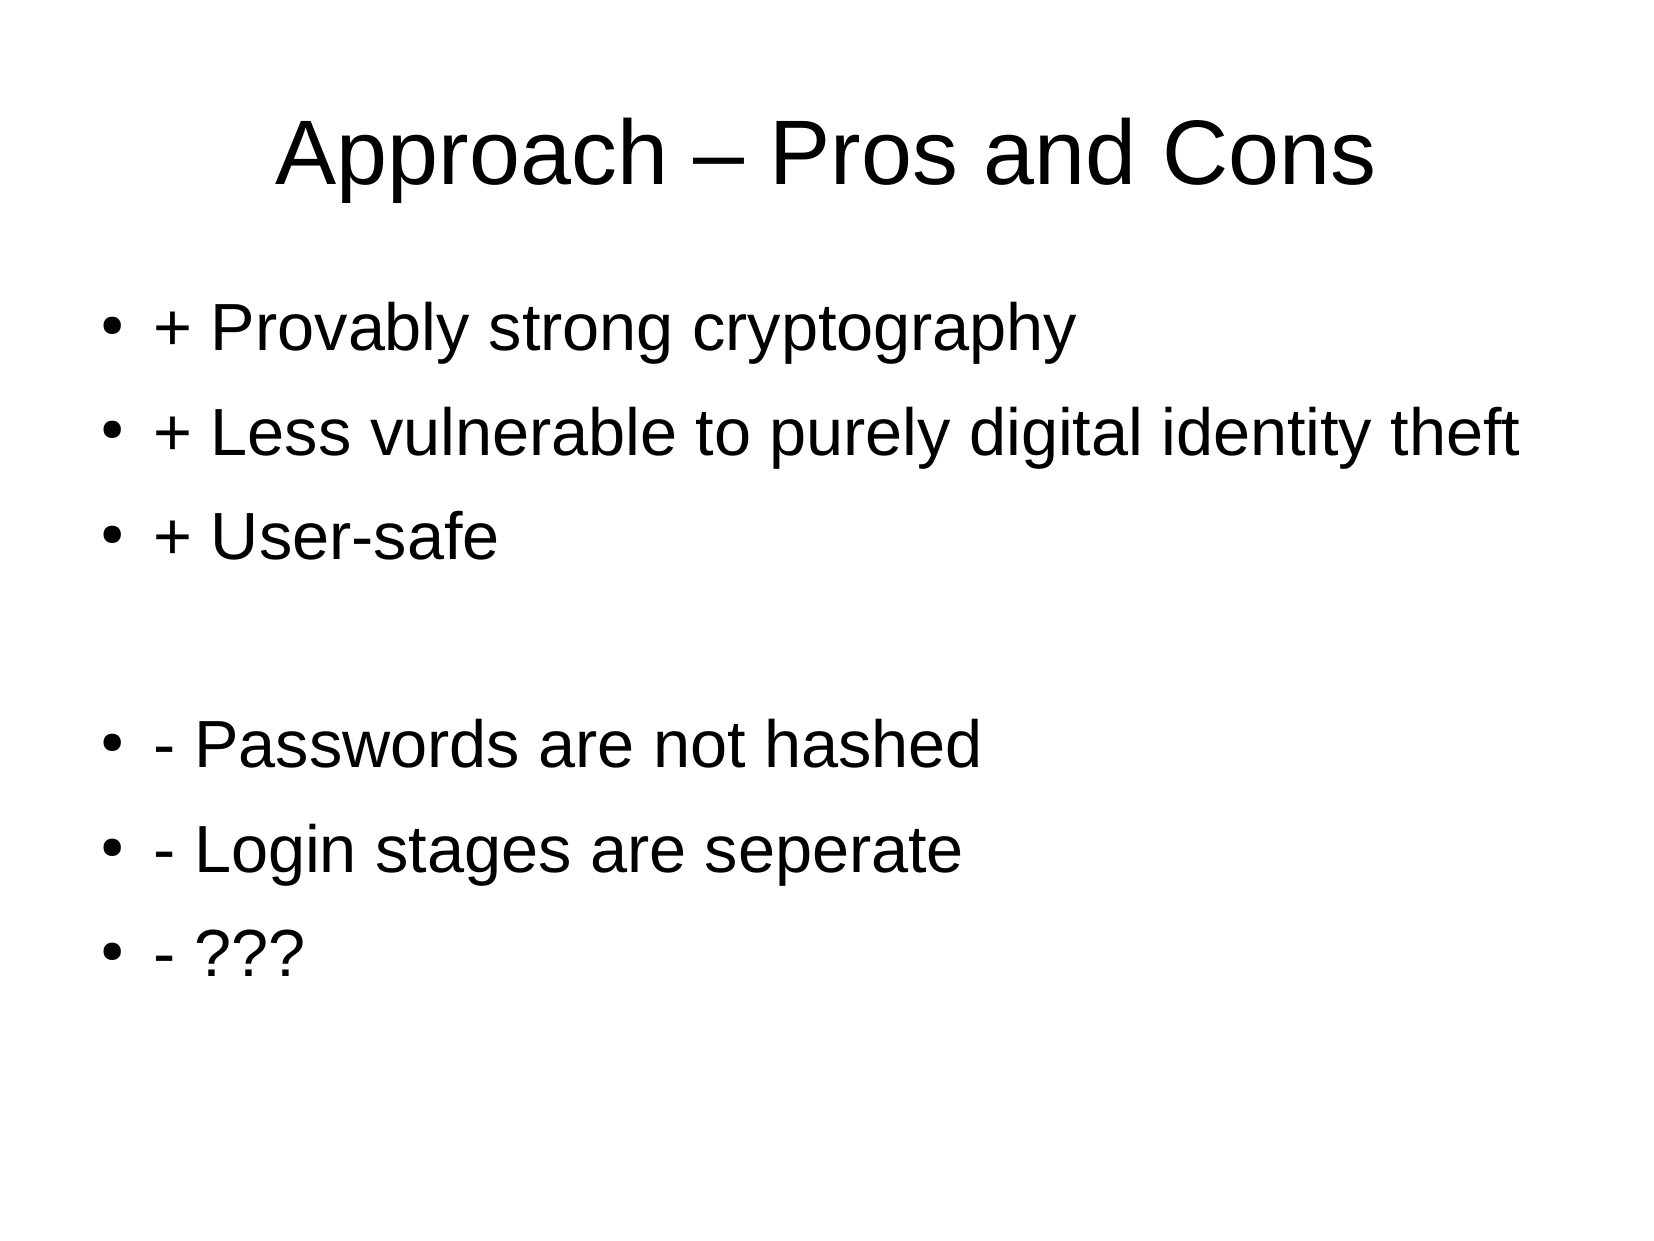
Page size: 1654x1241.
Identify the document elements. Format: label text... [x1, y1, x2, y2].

title Approach – Pros and Cons [82, 49, 1571, 257]
list + Provably strong cryptography + Less vulnerable to purely digital identity theft + User-safe - Passwords are not hashed - Login stages are seperate - ??? [82, 290, 1571, 1010]
